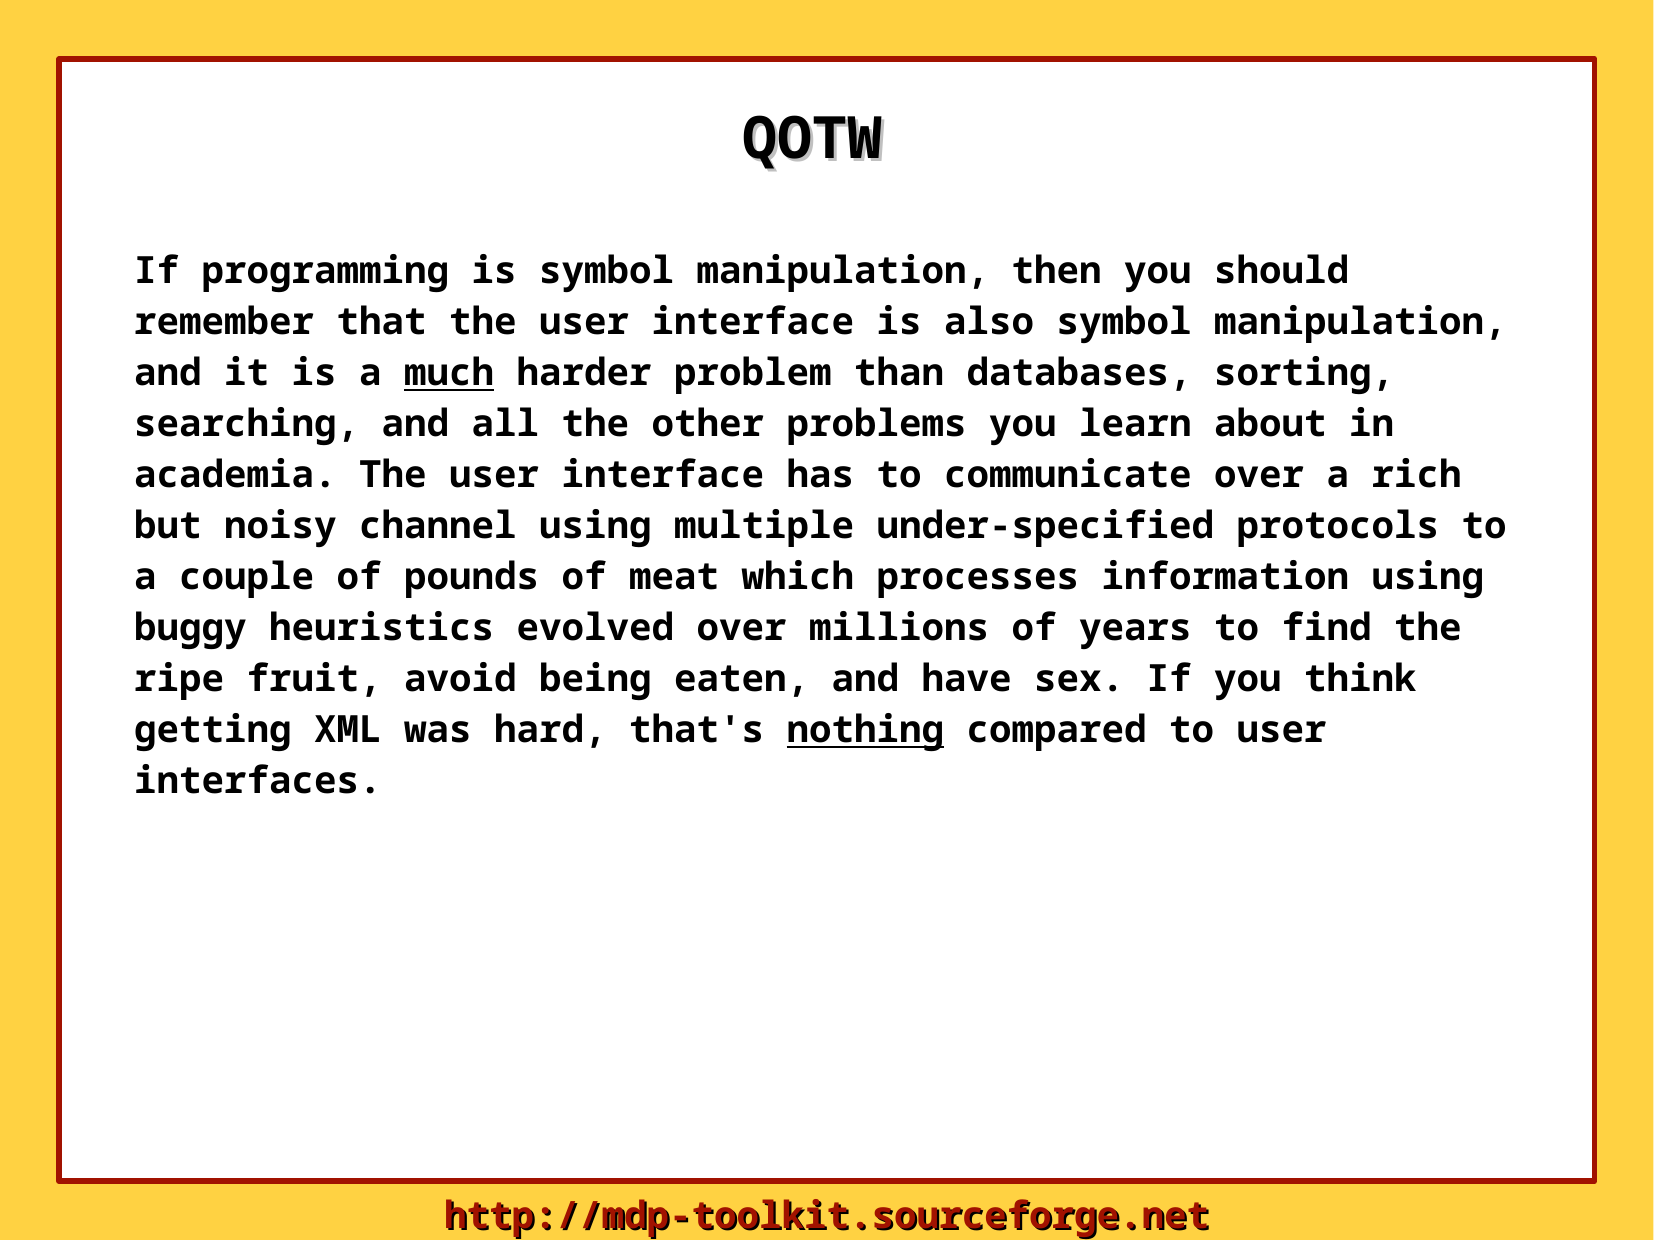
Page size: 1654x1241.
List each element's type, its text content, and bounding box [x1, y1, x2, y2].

text_box If programming is symbol manipulation, then you should remember that the user interface is also symbol manipulation, and it is a much harder problem than databases, sorting, searching, and all the other problems you learn about in academia. The user interface has to communicate over a rich but noisy channel using multiple under-specified protocols to a couple of pounds of meat which processes information using buggy heuristics evolved over millions of years to find the ripe fruit, avoid being eaten, and have sex. If you think getting XML was hard, that's nothing compared to user interfaces. [119, 236, 1536, 1034]
text_box QOTW [88, 88, 1536, 173]
